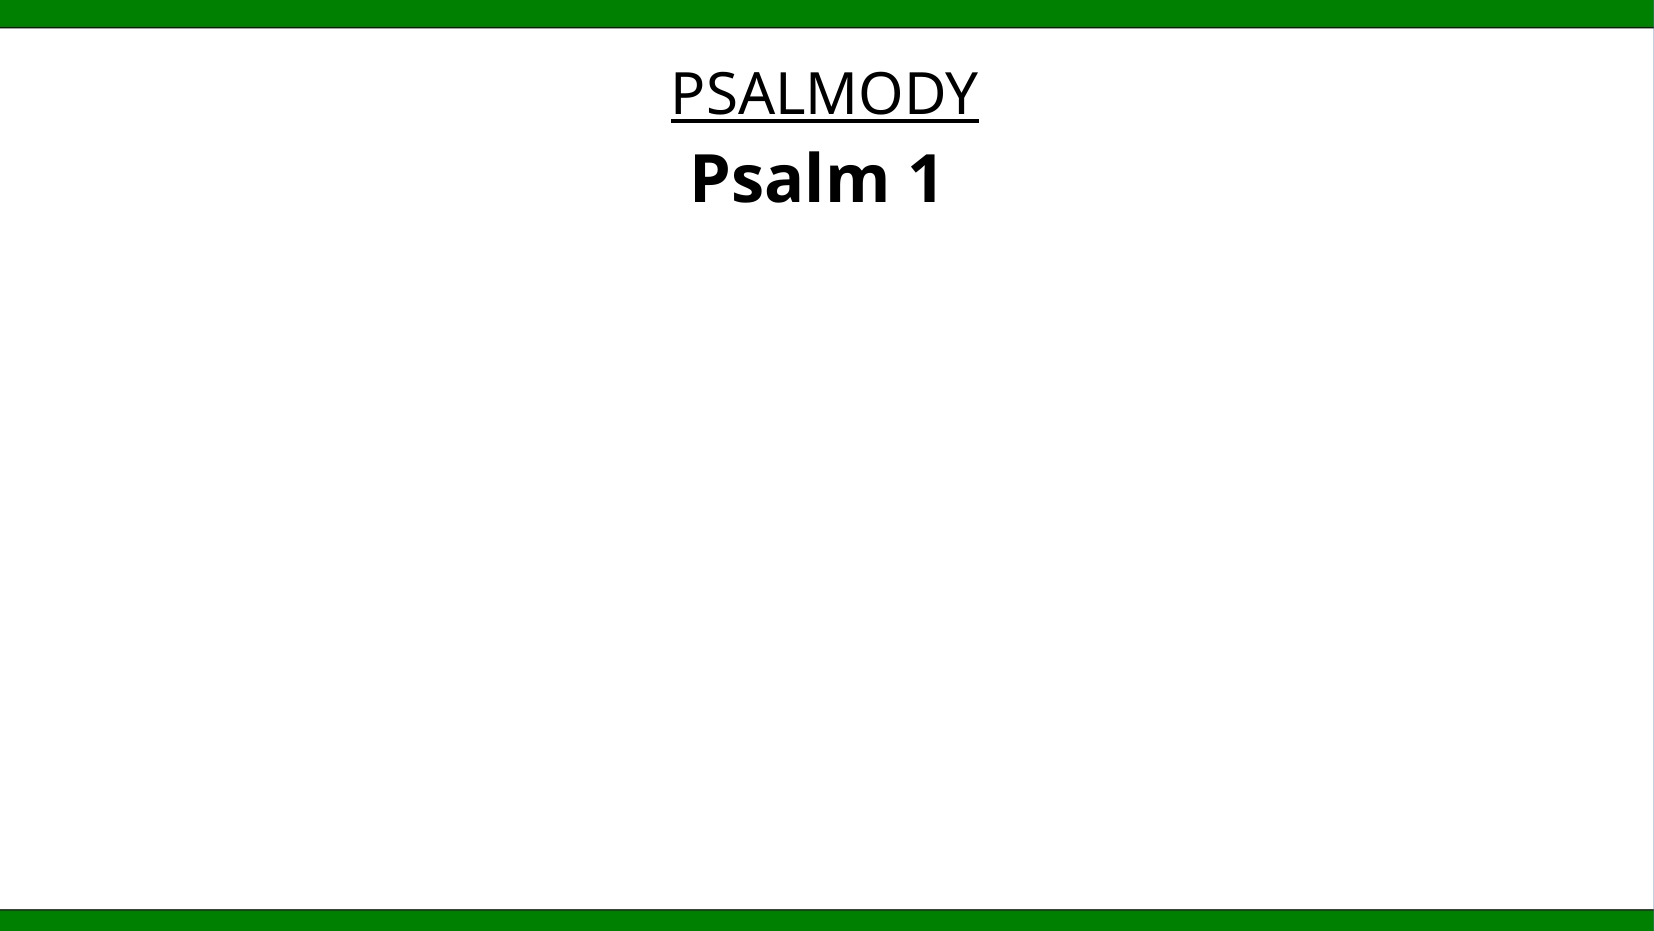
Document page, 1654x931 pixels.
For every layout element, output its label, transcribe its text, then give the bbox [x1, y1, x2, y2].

text_box PSALMODY Psalm 1 [90, 45, 1561, 226]
picture [0, 0, 1654, 931]
